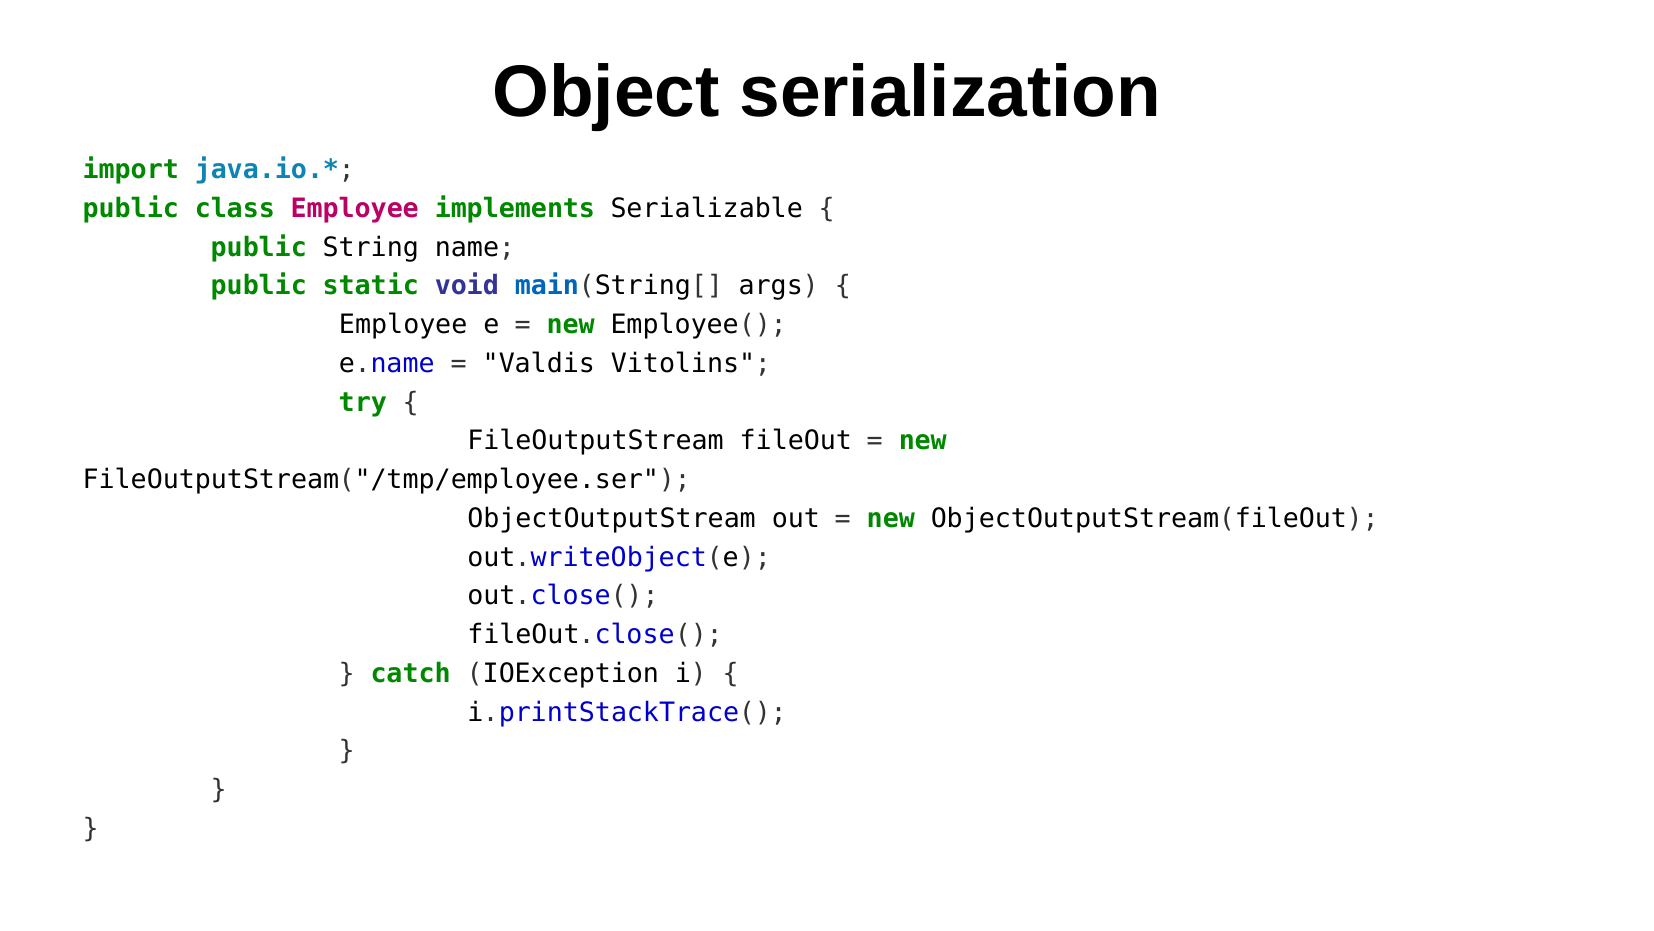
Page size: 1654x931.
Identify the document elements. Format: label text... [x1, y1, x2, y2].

list import java.io.*; public class Employee implements Serializable { public String name; public static void main(String[] args) { Employee e = new Employee(); e.name = "Valdis Vitolins"; try { FileOutputStream fileOut = new FileOutputStream("/tmp/employee.ser"); ObjectOutputStream out = new ObjectOutputStream(fileOut); out.writeObject(e); out.close(); fileOut.close(); } catch (IOException i) { i.printStackTrace(); } } } [82, 146, 1538, 889]
title Object serialization [82, 37, 1571, 147]
